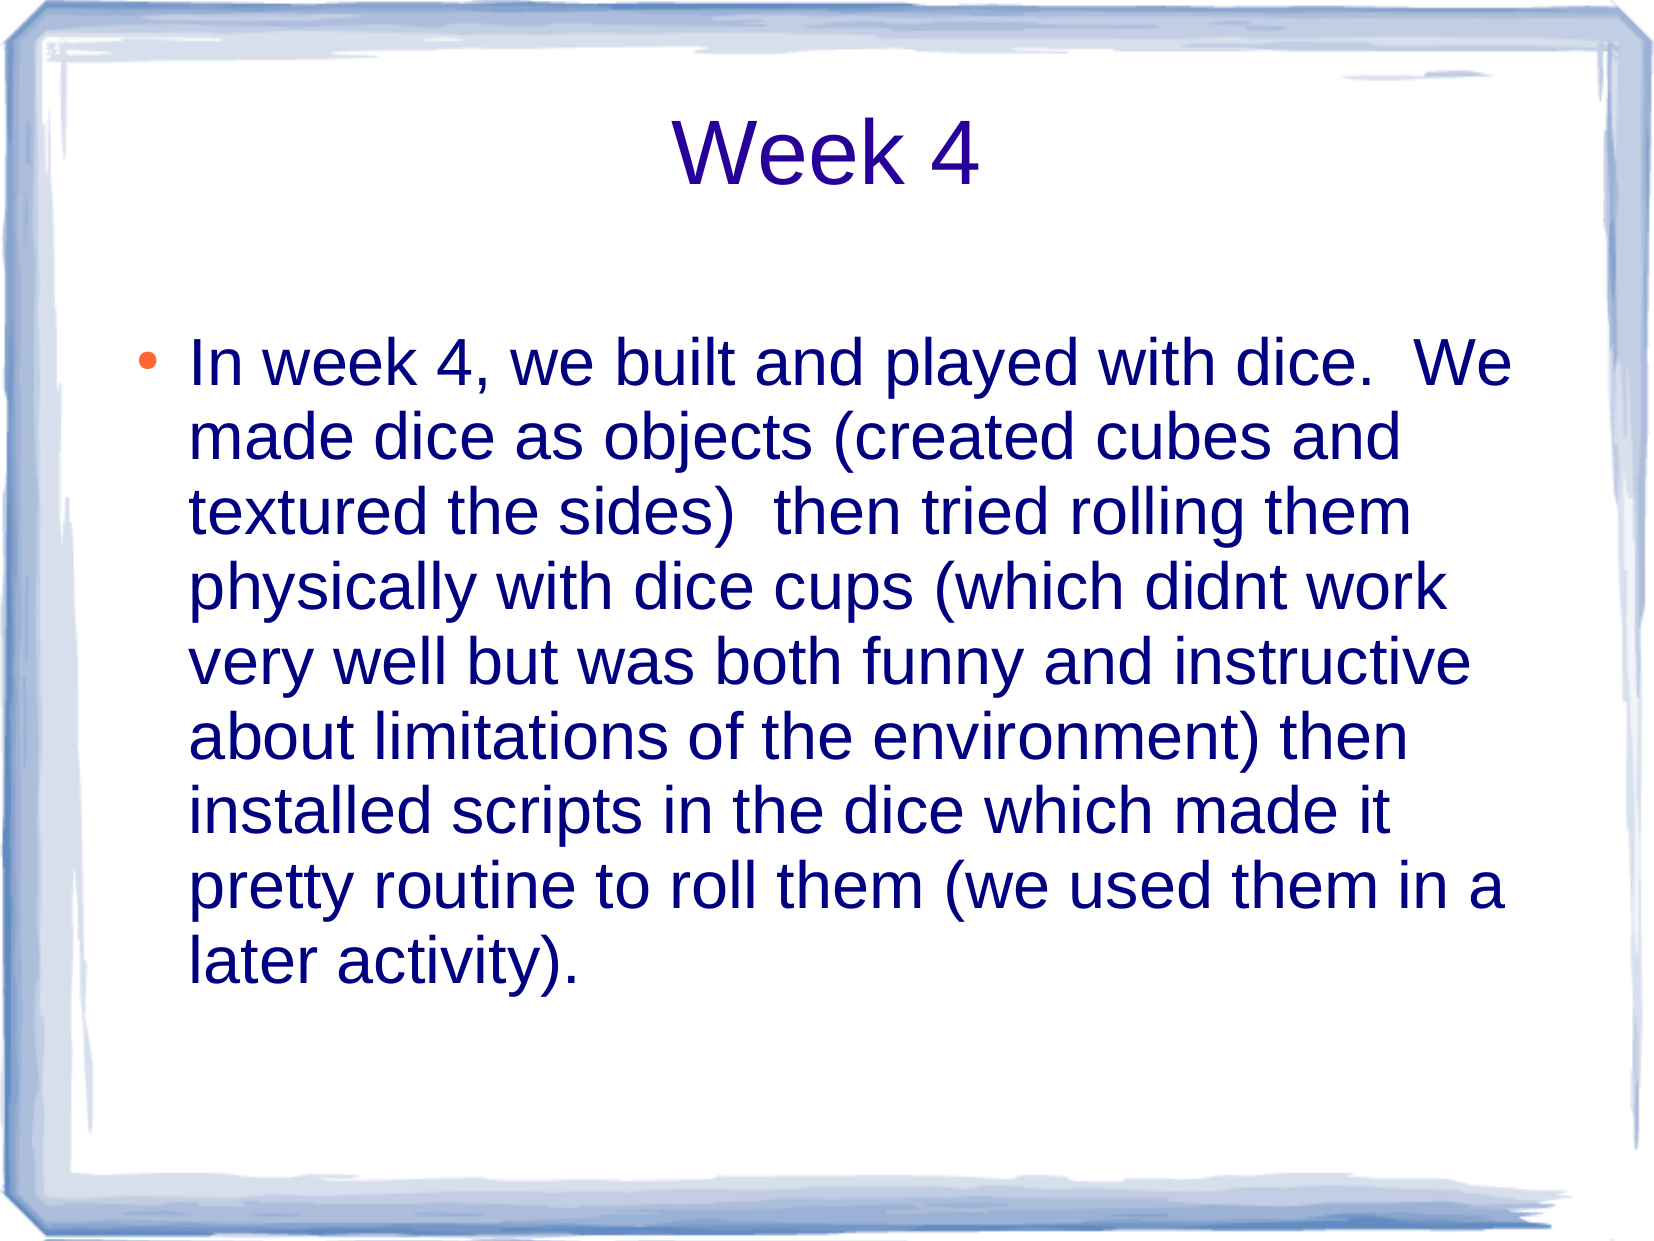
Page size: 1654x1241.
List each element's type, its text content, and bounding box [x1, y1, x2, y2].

picture [0, 0, 1654, 1241]
list In week 4, we built and played with dice. We made dice as objects (created cubes and textured the sides) then tried rolling them physically with dice cups (which didnt work very well but was both funny and instructive about limitations of the environment) then installed scripts in the dice which made it pretty routine to roll them (we used them in a later activity). [118, 324, 1571, 998]
title Week 4 [82, 56, 1571, 250]
